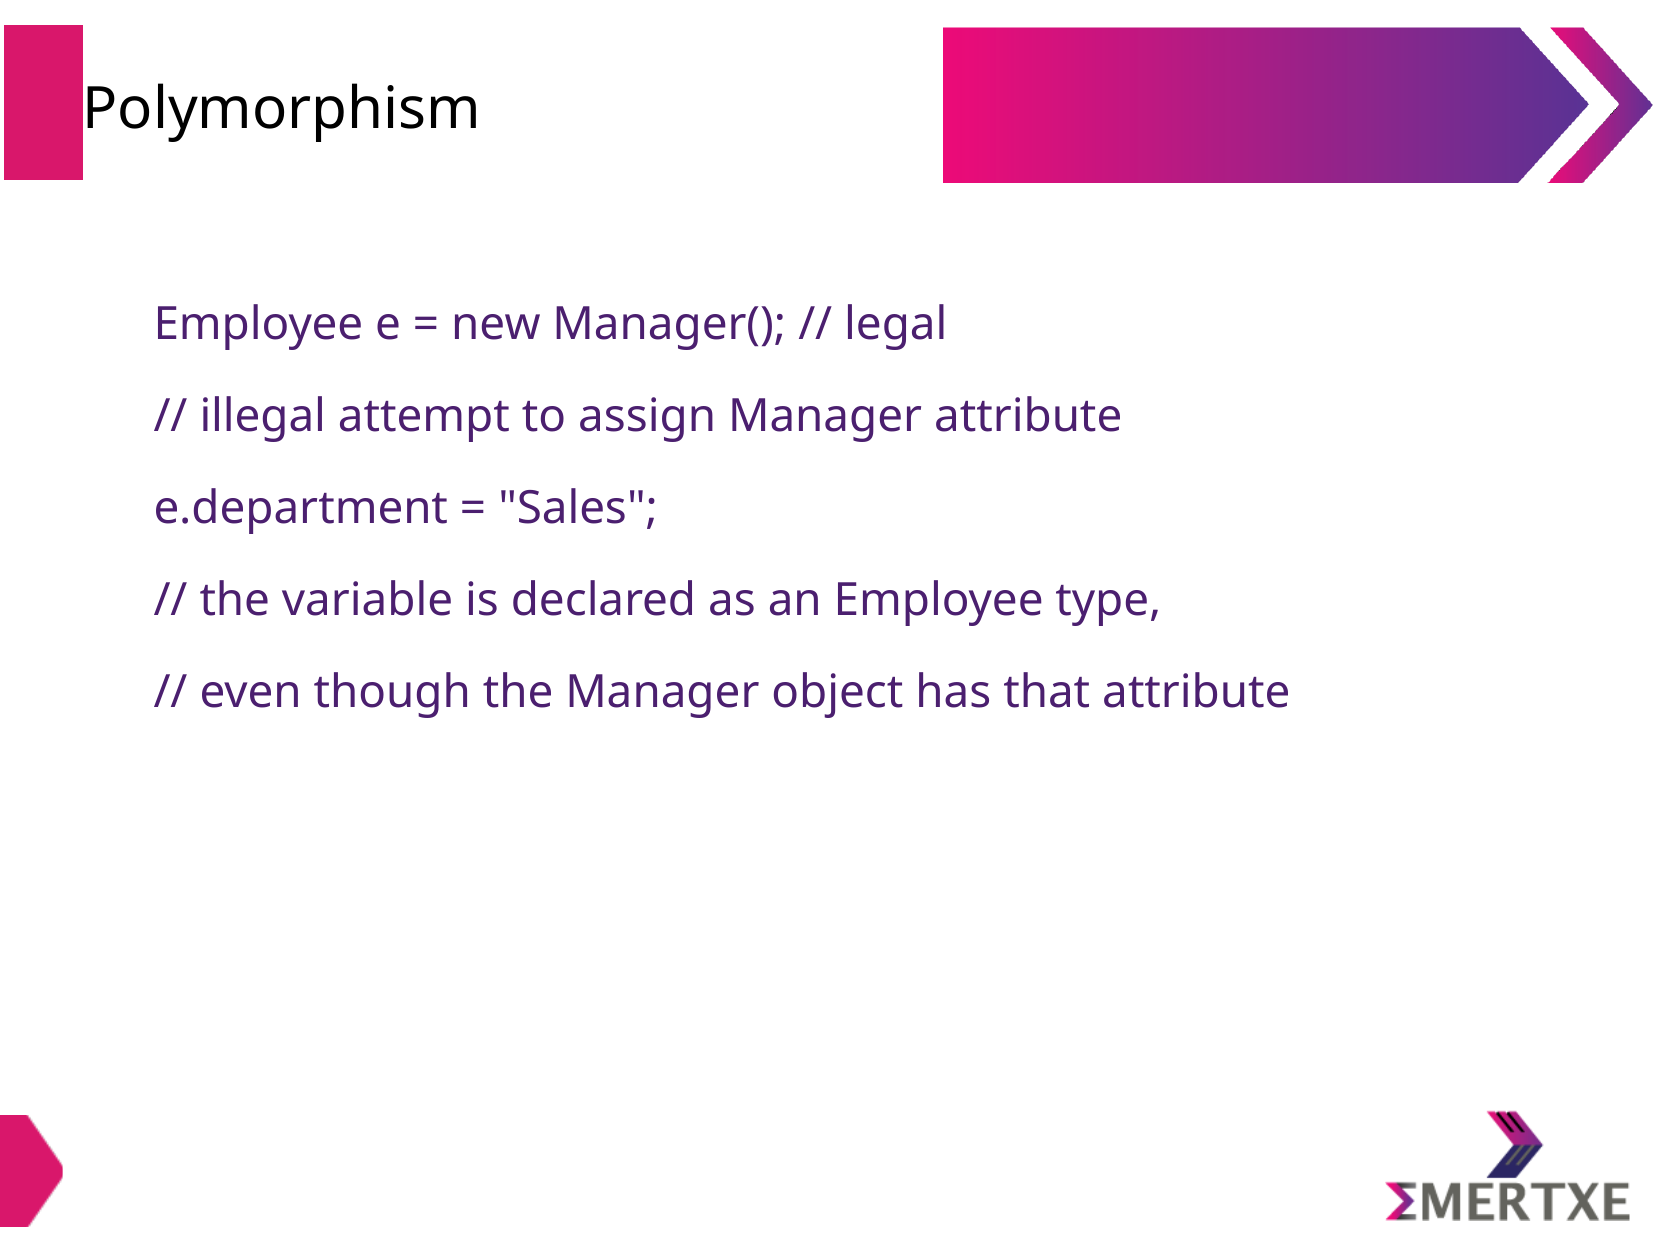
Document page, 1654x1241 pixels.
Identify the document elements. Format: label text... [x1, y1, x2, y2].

picture [1385, 1107, 1631, 1221]
title Polymorphism [82, 2, 1571, 210]
picture [1571, 27, 1653, 183]
list Employee e = new Manager(); // legal // illegal attempt to assign Manager attribute e.department = "Sales"; // the variable is declared as an Employee type, // even though the Manager object has that attribute [82, 290, 1571, 1010]
